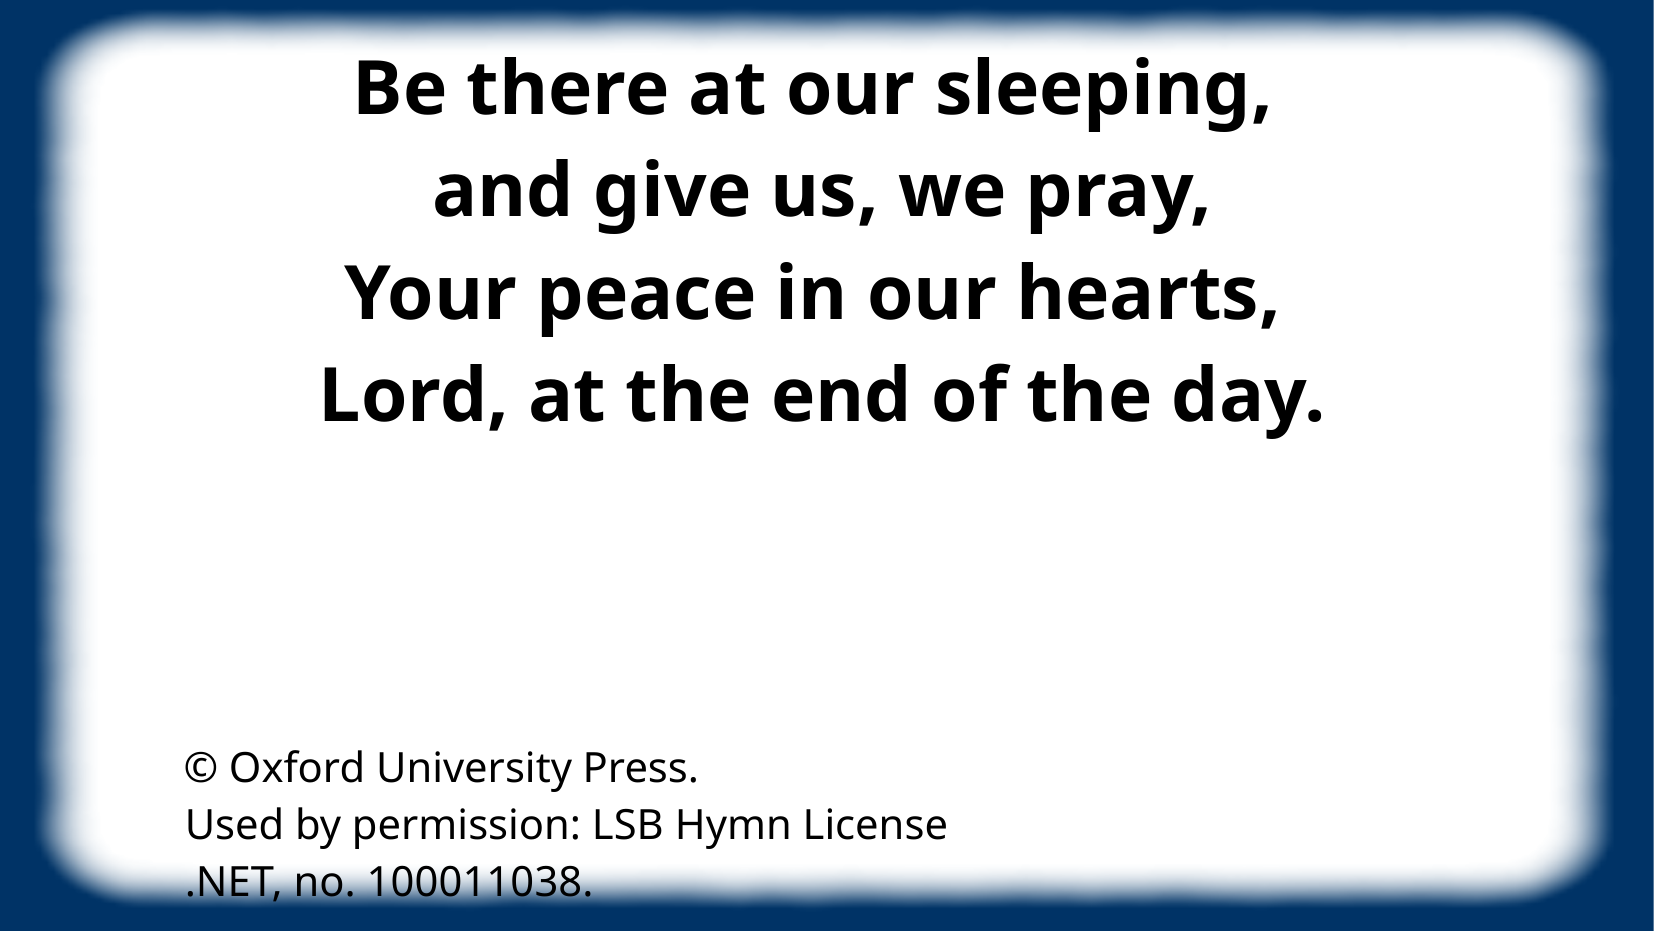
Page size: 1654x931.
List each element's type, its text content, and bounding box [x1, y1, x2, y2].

text_box Be there at our sleeping, and give us, we pray, Your peace in our hearts, Lord, at the end of the day. © Oxford University Press. Used by permission: LSB Hymn License .NET, no. 100011038. [65, 26, 1581, 893]
picture [0, 0, 1654, 931]
